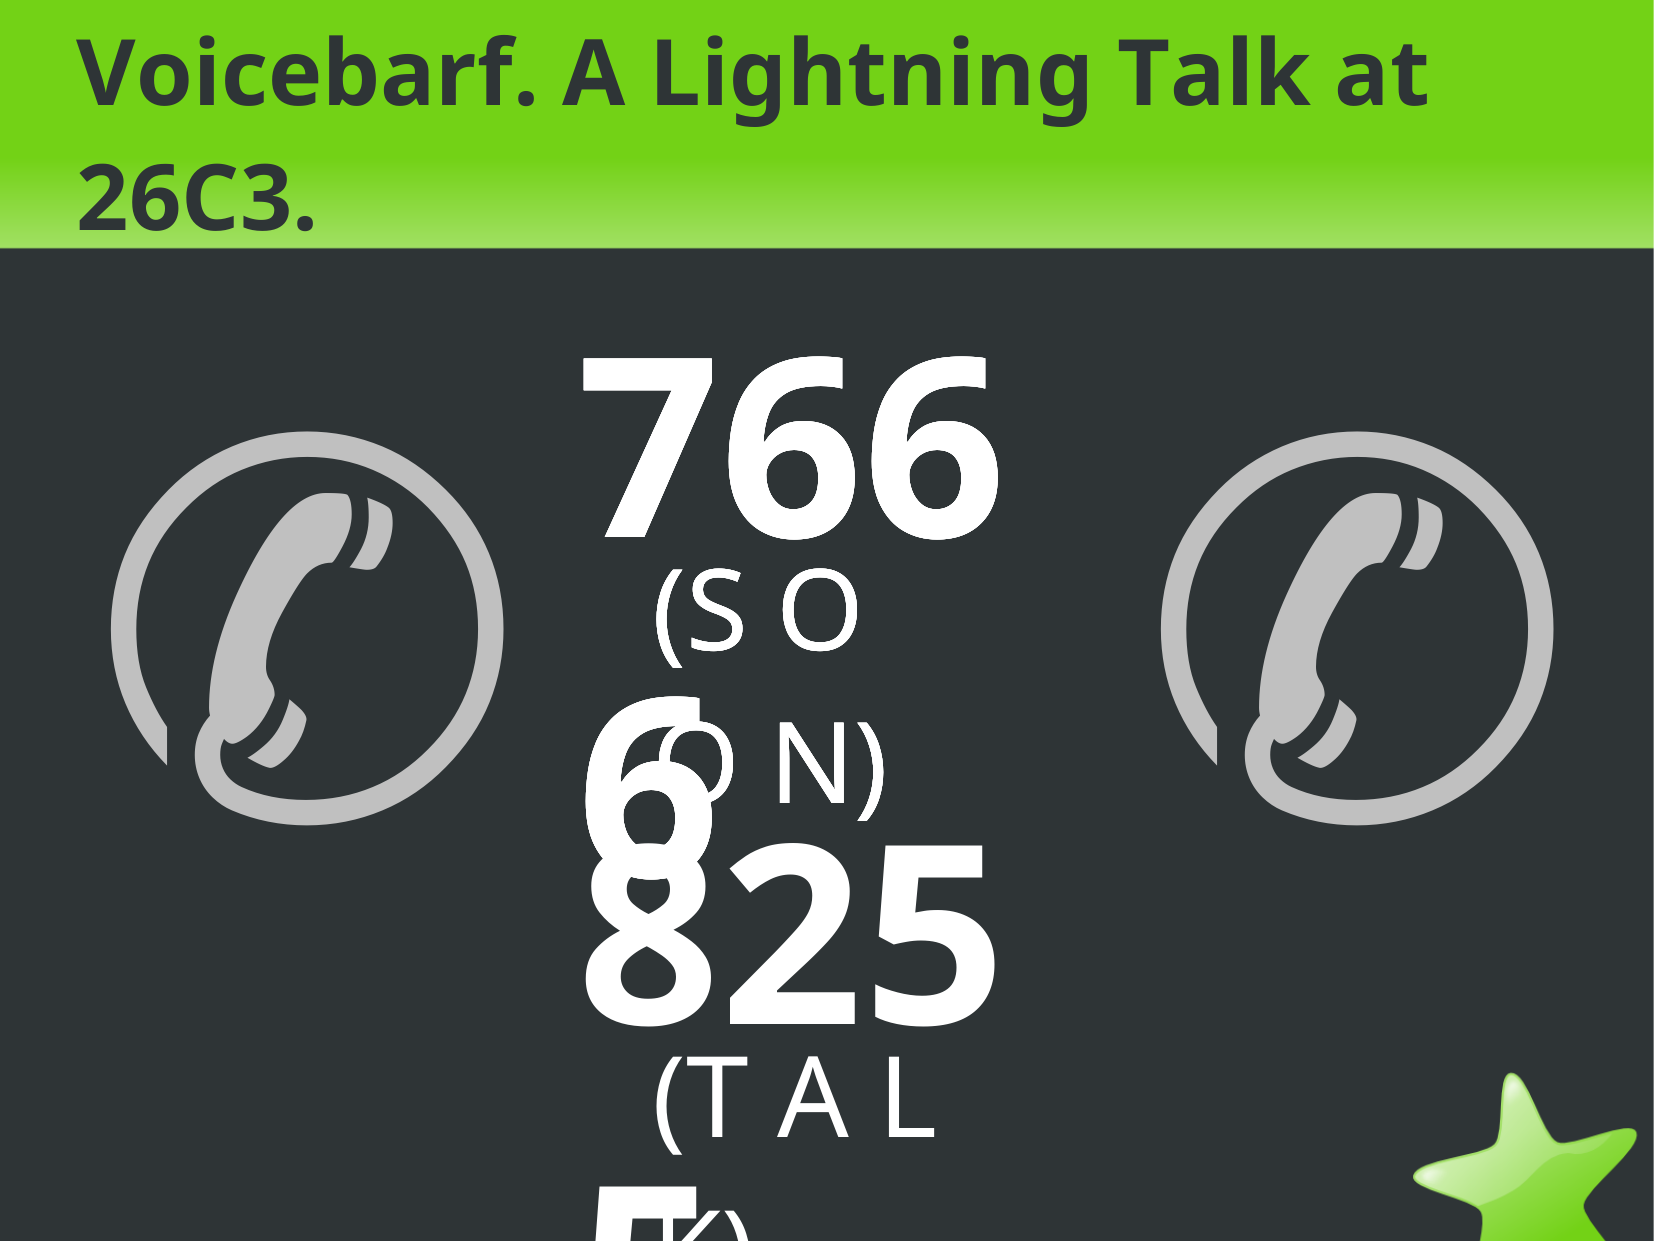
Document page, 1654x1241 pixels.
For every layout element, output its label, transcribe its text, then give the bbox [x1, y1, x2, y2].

text_box (S O O N) [637, 522, 976, 676]
title Voicebarf. A Lightning Talk at 26C3. [76, 36, 1565, 229]
text_box (T A L K) [637, 1010, 976, 1163]
text_box 8255 [562, 750, 1088, 1071]
picture [0, 0, 1654, 1241]
text_box 7666 [562, 262, 1088, 584]
picture [630, 1219, 663, 1241]
text_box  [1125, 450, 1576, 967]
text_box  [75, 450, 526, 967]
